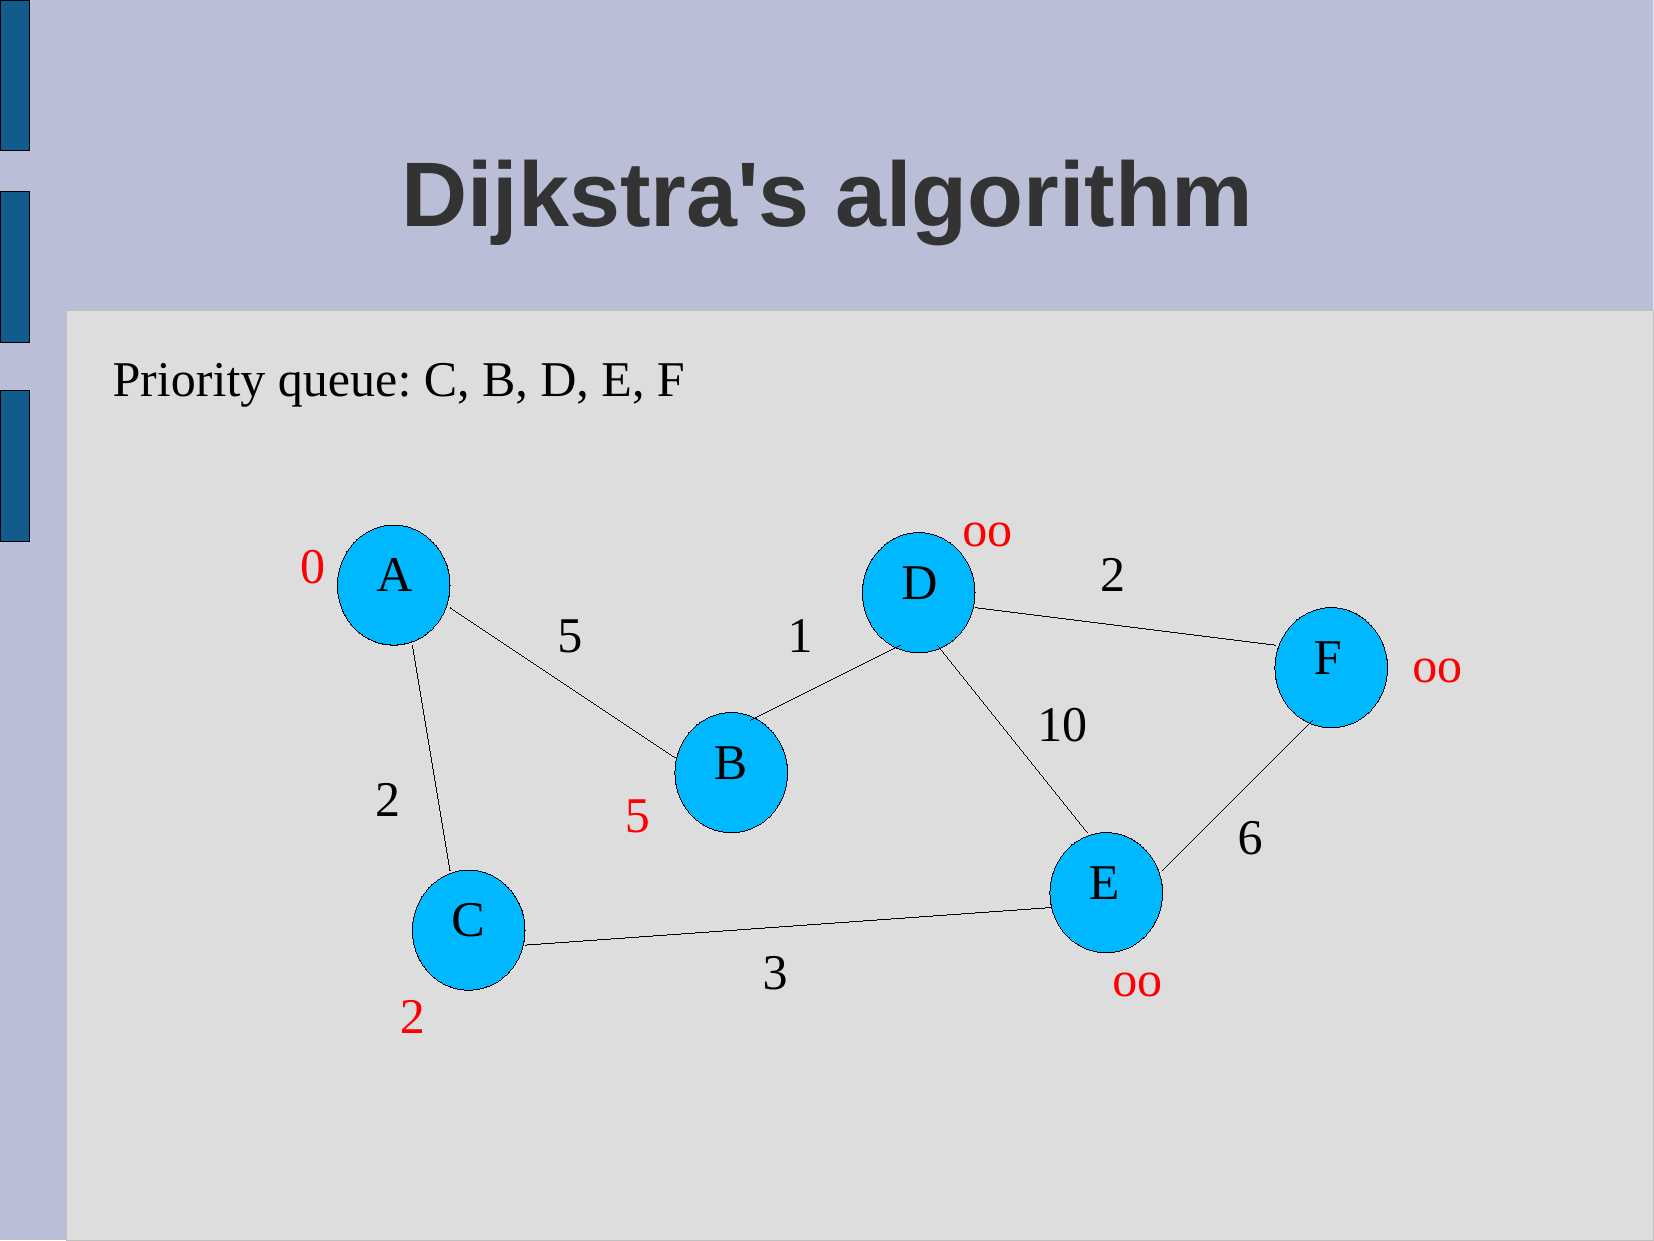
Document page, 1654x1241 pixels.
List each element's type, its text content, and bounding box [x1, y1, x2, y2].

text_box 5 [624, 787, 650, 843]
text_box 0 [300, 539, 326, 595]
text_box [674, 712, 788, 833]
text_box F [1313, 629, 1342, 685]
text_box 2 [1099, 547, 1126, 603]
text_box D [901, 554, 938, 610]
text_box [862, 532, 976, 653]
text_box 2 [399, 989, 451, 1102]
text_box B [713, 734, 748, 790]
text_box oo [962, 502, 1013, 558]
text_box 5 [557, 607, 583, 663]
text_box 10 [1037, 697, 1088, 753]
text_box Priority queue: C, B, D, E, F [112, 352, 686, 408]
text_box E [1088, 854, 1120, 910]
text_box 3 [762, 945, 788, 1001]
text_box 6 [1237, 809, 1263, 865]
text_box [412, 870, 526, 991]
text_box [1049, 832, 1163, 953]
title Dijkstra's algorithm [121, 91, 1534, 299]
text_box C [451, 892, 485, 948]
text_box 1 [787, 607, 813, 663]
text_box oo [1412, 637, 1463, 693]
text_box [337, 525, 451, 646]
text_box A [376, 547, 413, 603]
text_box [1274, 607, 1388, 728]
text_box oo [1112, 952, 1163, 1008]
text_box 2 [375, 772, 401, 828]
